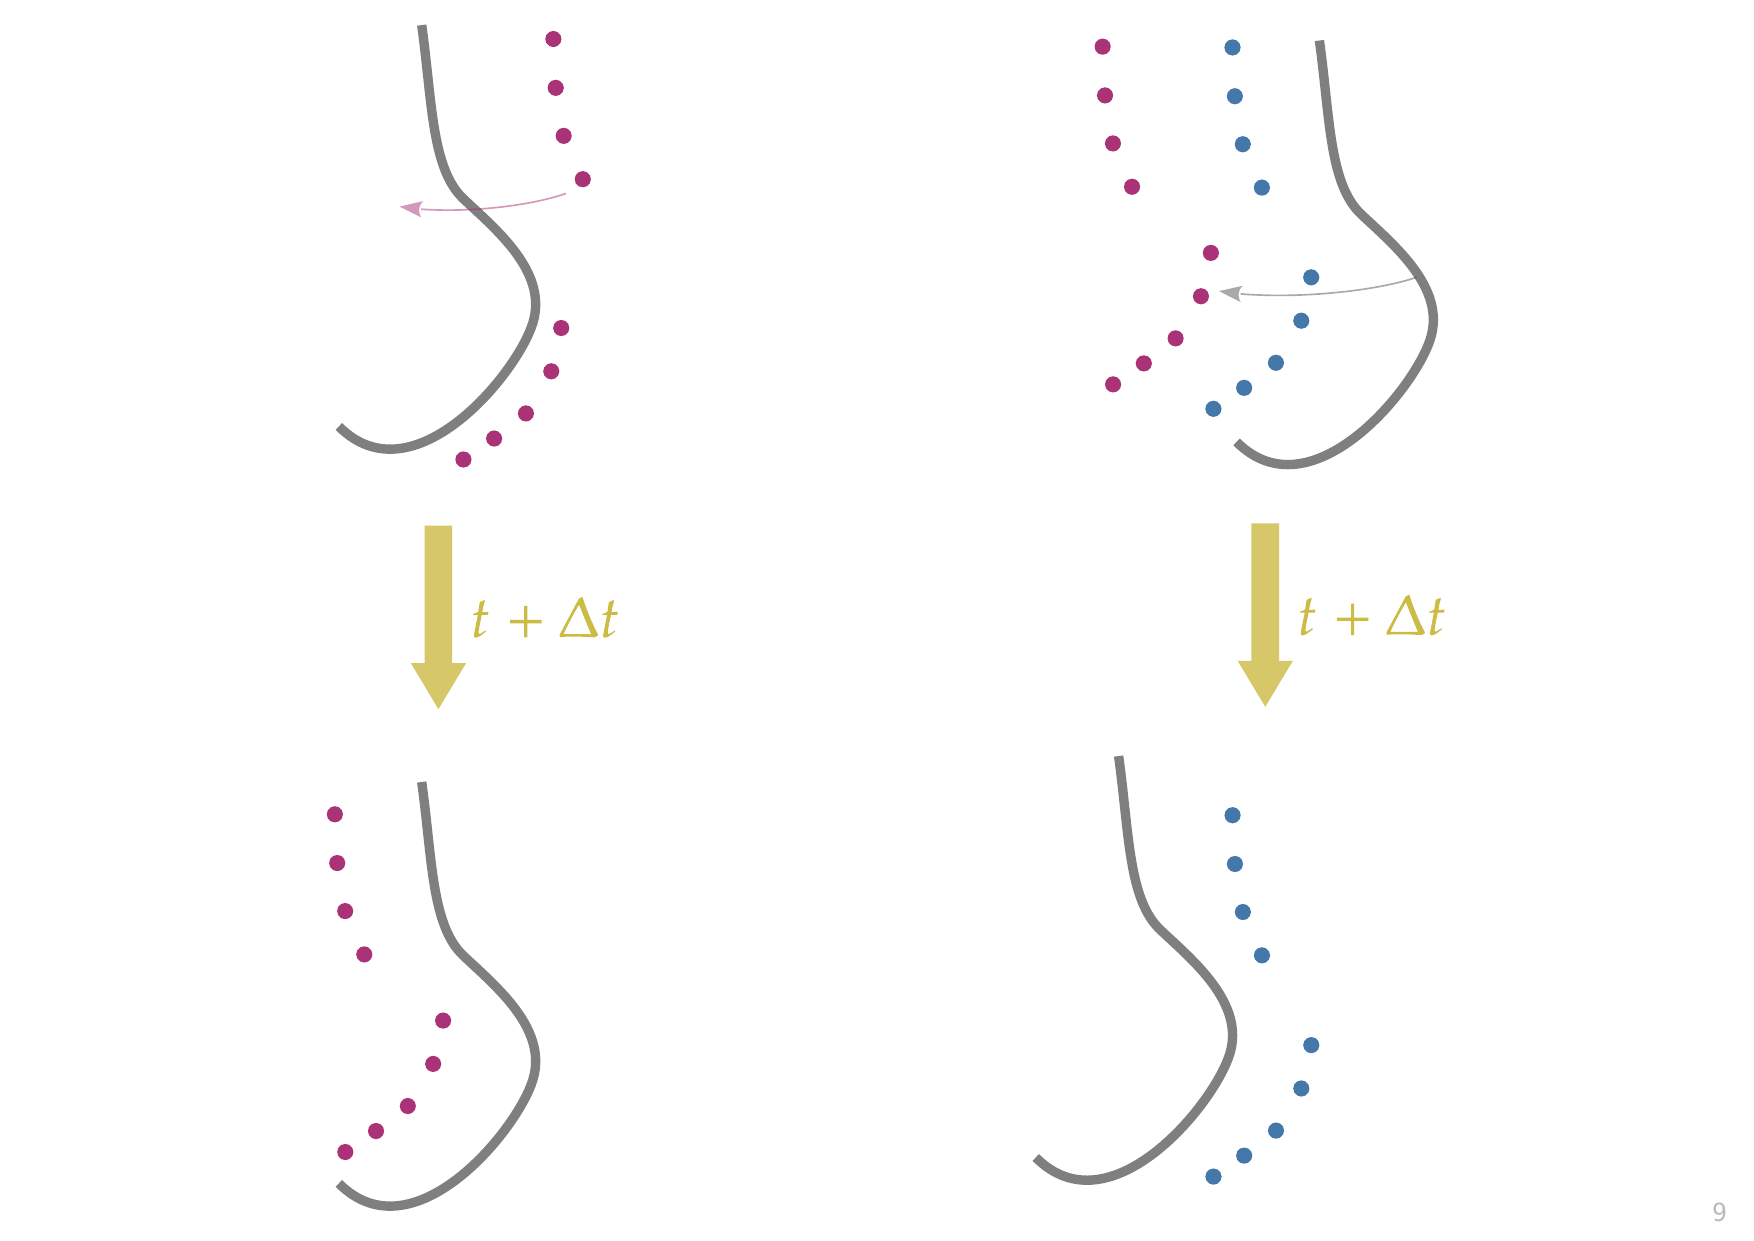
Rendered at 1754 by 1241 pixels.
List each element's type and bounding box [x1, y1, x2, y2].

text_box [1192, 288, 1210, 305]
text_box [410, 525, 467, 710]
text_box [1205, 1168, 1222, 1185]
text_box [1224, 39, 1241, 56]
text_box [1104, 135, 1122, 152]
text_box [1293, 312, 1310, 329]
text_box [1167, 330, 1184, 347]
text_box [1205, 400, 1222, 417]
text_box [1226, 88, 1243, 105]
text_box [602, 600, 618, 638]
text_box [1234, 903, 1251, 921]
text_box [1224, 807, 1241, 824]
text_box [1226, 855, 1244, 873]
text_box [329, 854, 346, 872]
text_box [510, 605, 542, 638]
text_box [543, 363, 560, 380]
text_box [1253, 947, 1271, 964]
text_box [547, 79, 564, 96]
text_box [559, 597, 598, 638]
text_box [1094, 38, 1111, 55]
text_box [472, 600, 489, 638]
text_box [1299, 597, 1316, 636]
text_box [1253, 179, 1271, 196]
text_box [337, 1143, 354, 1161]
text_box [1336, 603, 1369, 636]
text_box [399, 1097, 416, 1115]
text_box [486, 430, 503, 447]
text_box [326, 806, 343, 823]
text_box [1236, 1147, 1253, 1164]
text_box [1237, 523, 1293, 707]
text_box [1096, 87, 1114, 104]
text_box [1123, 178, 1141, 195]
text_box [1267, 1122, 1285, 1139]
text_box [545, 30, 562, 48]
text_box [1234, 136, 1251, 153]
text_box [1267, 354, 1285, 371]
text_box [455, 451, 472, 468]
text_box [1135, 355, 1152, 372]
text_box [1236, 379, 1253, 396]
text_box [337, 902, 354, 920]
text_box [1386, 594, 1425, 636]
text_box [367, 1122, 385, 1140]
text_box [1202, 244, 1220, 262]
text_box [1293, 1080, 1310, 1097]
text_box [425, 1055, 442, 1073]
text_box [1429, 597, 1445, 636]
text_box [553, 319, 570, 337]
text_box [1303, 269, 1320, 286]
text_box [555, 127, 572, 144]
text_box [1104, 376, 1122, 393]
text_box [517, 405, 535, 422]
text_box [574, 171, 591, 188]
text_box [435, 1012, 452, 1029]
text_box [356, 946, 373, 963]
text_box [1303, 1037, 1320, 1054]
